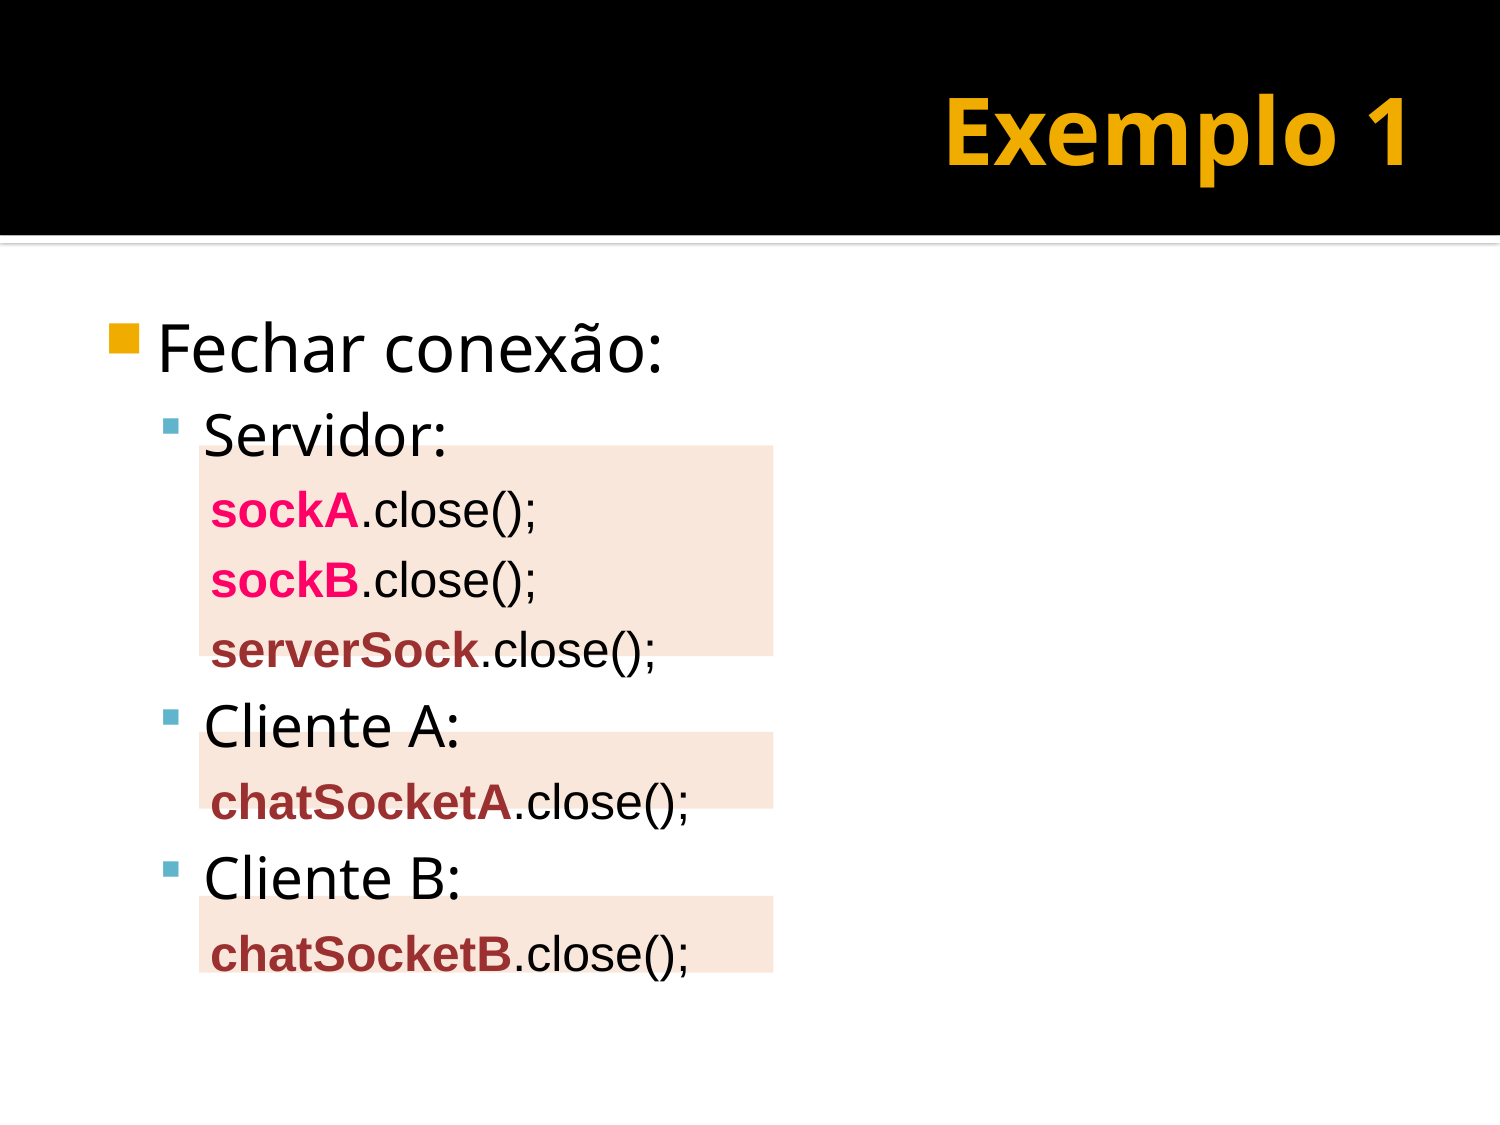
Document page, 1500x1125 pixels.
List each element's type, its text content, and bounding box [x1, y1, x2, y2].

list Fechar conexão: Servidor: sockA.close(); sockB.close(); serverSock.close(); Cliente A: chatSocketA.close(); Cliente B: chatSocketB.close(); [75, 291, 1425, 1050]
title Exemplo 1 [75, 25, 1425, 231]
